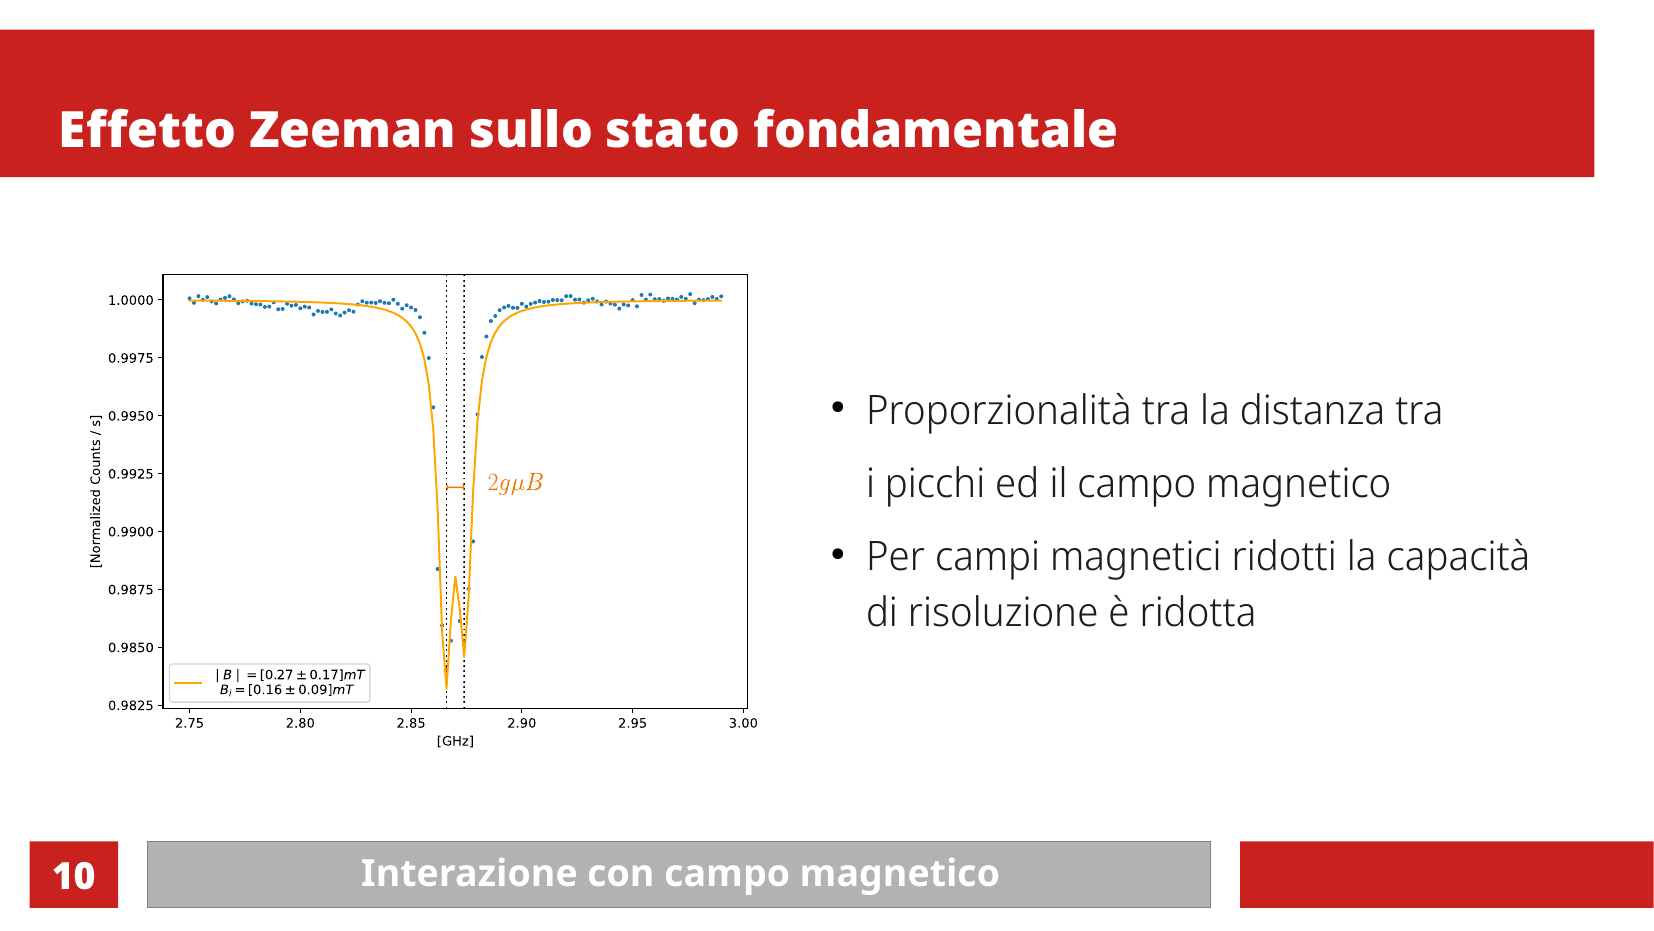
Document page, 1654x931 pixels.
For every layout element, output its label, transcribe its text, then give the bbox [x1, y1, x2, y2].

picture [0, 65, 901, 931]
list Proporzionalità tra la distanza tra i picchi ed il campo magnetico Per campi magnetici ridotti la capacità di risoluzione è ridotta [901, 221, 1566, 798]
text_box Interazione con campo magnetico [155, 838, 1206, 905]
title Effetto Zeeman sullo stato fondamentale [59, 44, 1595, 163]
